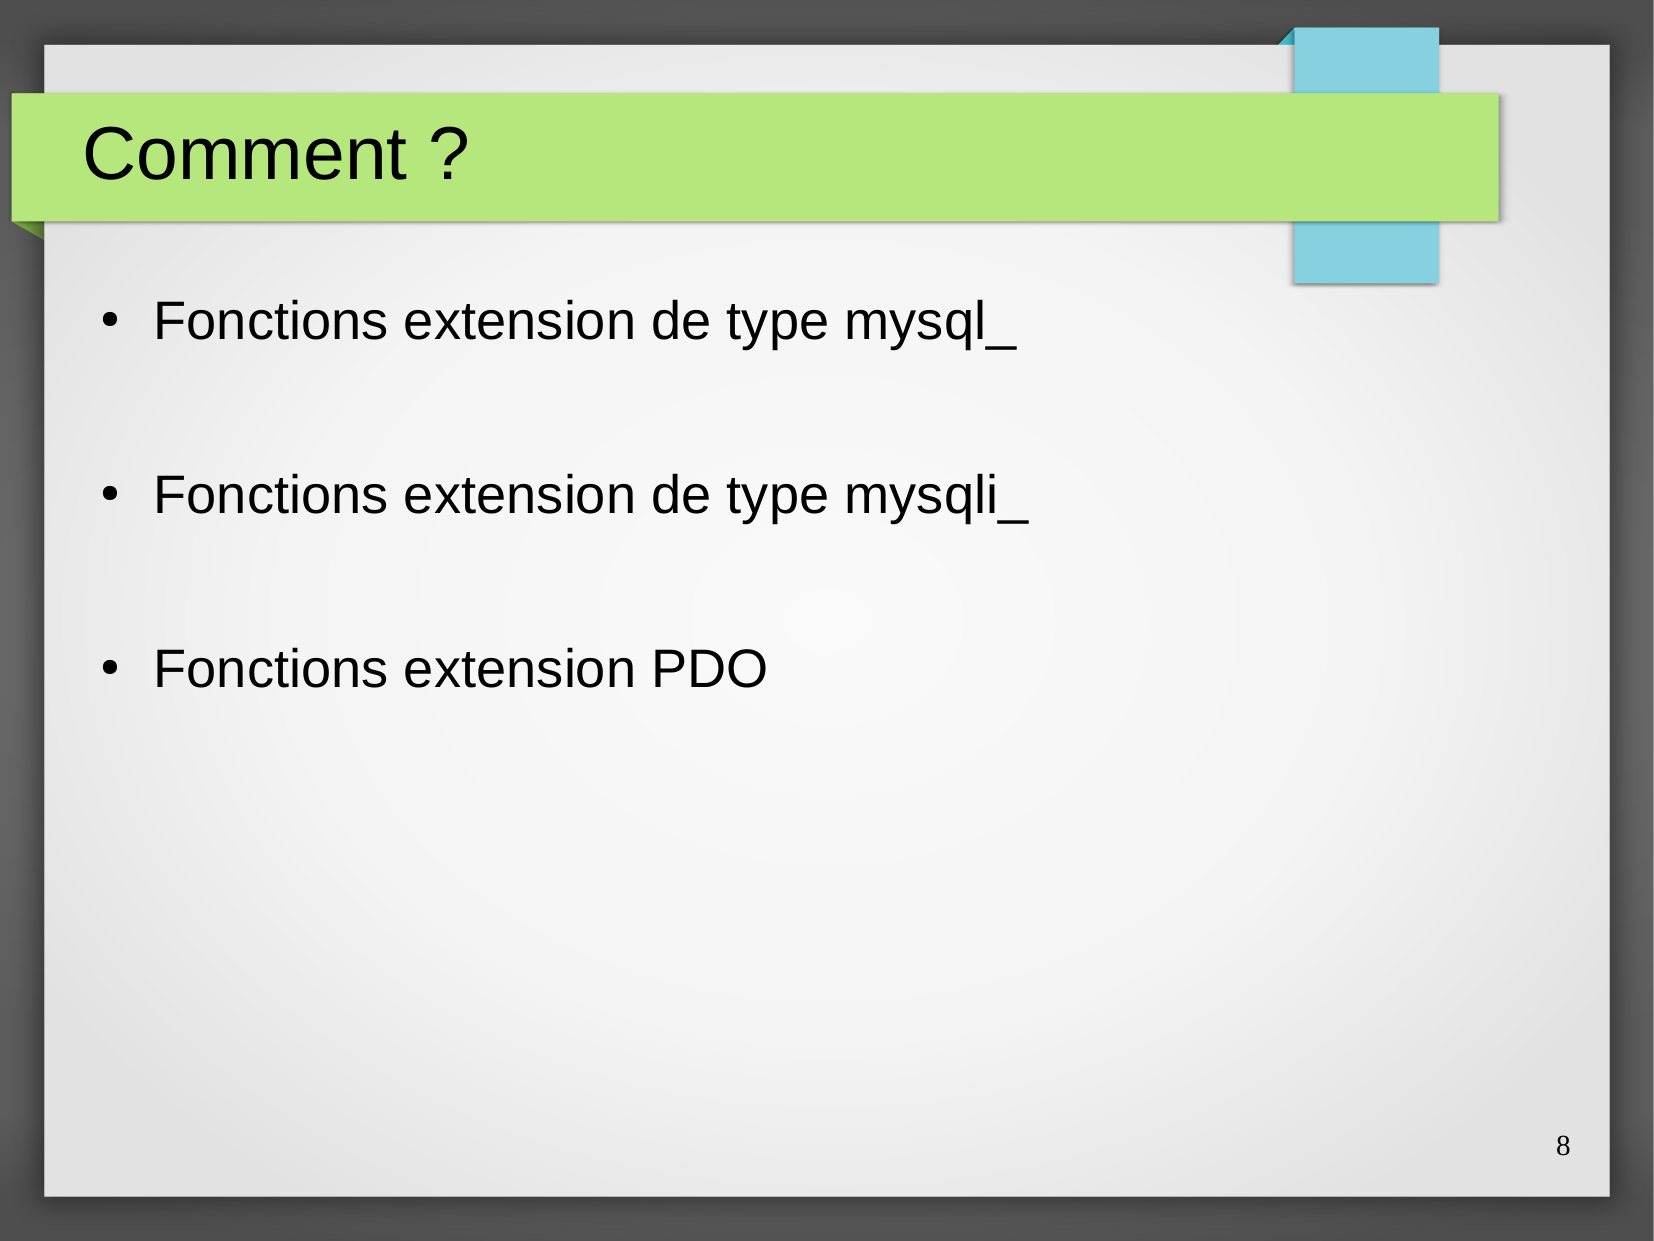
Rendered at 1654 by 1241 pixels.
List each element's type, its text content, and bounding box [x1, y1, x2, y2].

picture [0, 0, 1654, 1241]
title Comment ? [82, 94, 1264, 213]
list Fonctions extension de type mysql_ Fonctions extension de type mysqli_ Fonctions extension PDO [82, 290, 1571, 1010]
